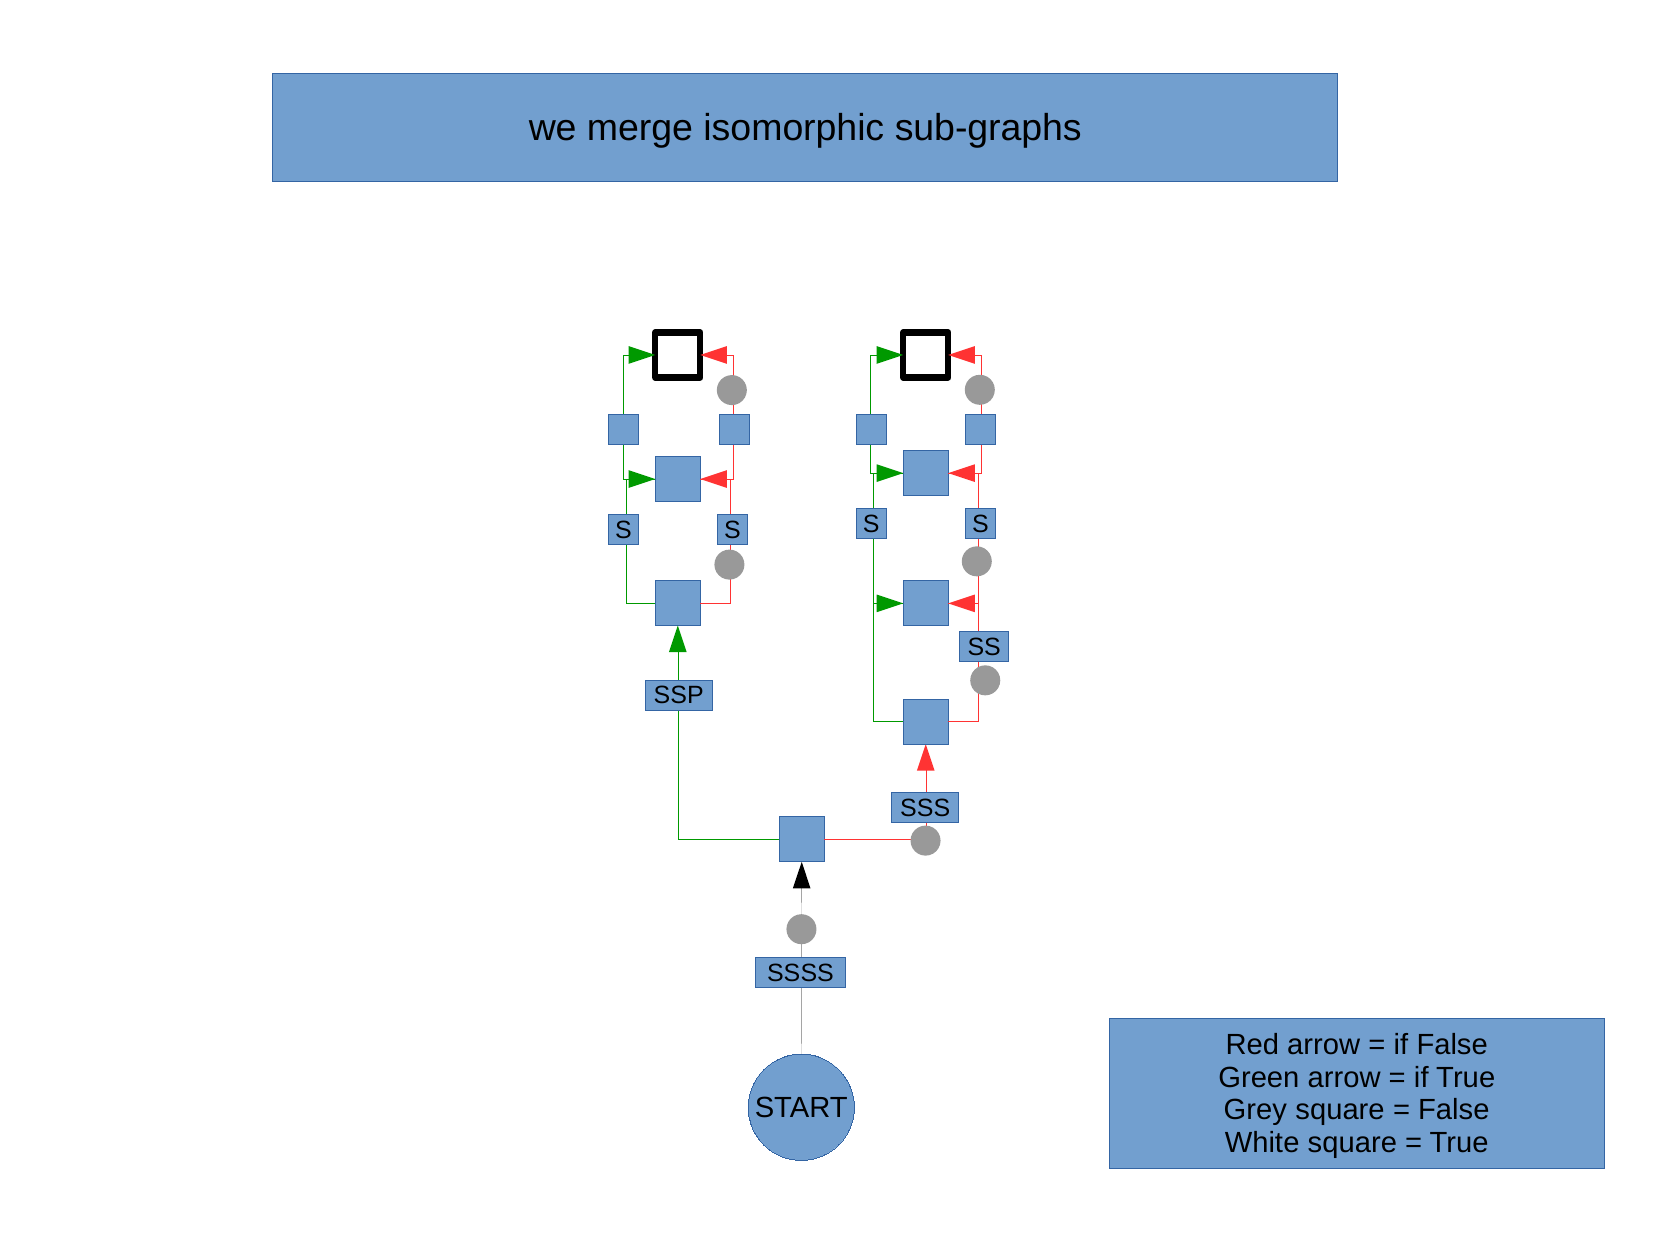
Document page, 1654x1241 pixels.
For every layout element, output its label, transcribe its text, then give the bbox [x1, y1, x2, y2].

text_box [719, 414, 750, 445]
text_box [961, 546, 992, 577]
text_box S [965, 508, 996, 539]
text_box SSSS [755, 957, 846, 988]
text_box [608, 414, 639, 445]
text_box [970, 665, 1001, 696]
text_box [903, 332, 949, 378]
text_box [786, 914, 817, 945]
text_box [910, 825, 941, 856]
text_box [903, 450, 949, 496]
text_box START [748, 1054, 855, 1161]
text_box we merge isomorphic sub-graphs [272, 73, 1338, 182]
text_box [903, 580, 949, 626]
text_box S [717, 514, 748, 545]
text_box SSP [645, 680, 713, 711]
text_box SS [959, 631, 1009, 662]
text_box [965, 414, 996, 445]
text_box S [608, 514, 639, 545]
text_box [714, 549, 745, 580]
text_box [655, 456, 701, 502]
text_box [856, 414, 887, 445]
text_box [716, 375, 747, 406]
text_box [655, 332, 701, 378]
text_box Red arrow = if False Green arrow = if True Grey square = False White square = True [1109, 1018, 1605, 1169]
text_box [903, 699, 949, 745]
text_box [655, 580, 701, 626]
text_box SSS [891, 792, 959, 823]
text_box S [856, 508, 887, 539]
text_box [964, 374, 995, 405]
text_box [779, 816, 825, 862]
